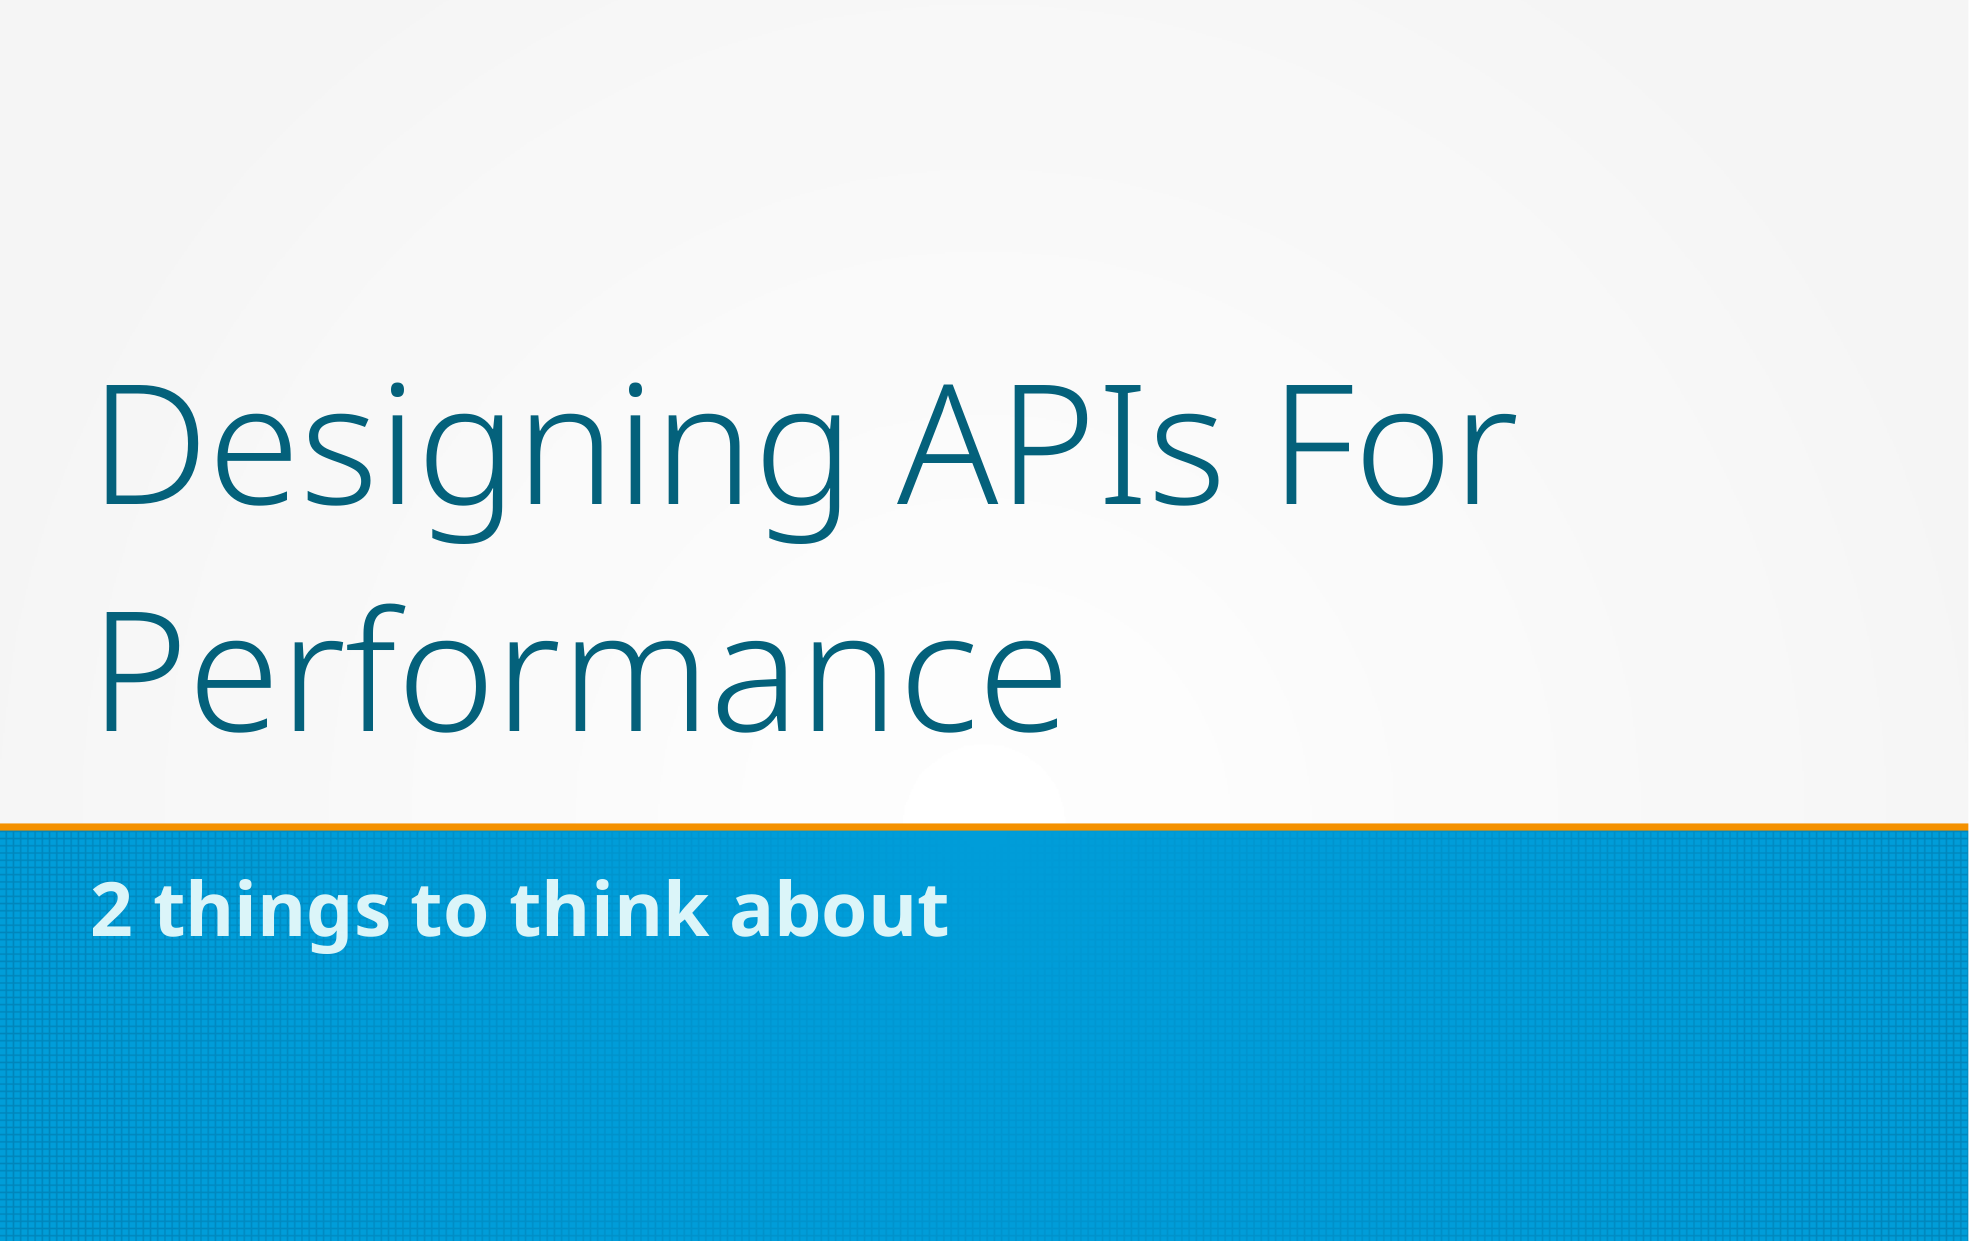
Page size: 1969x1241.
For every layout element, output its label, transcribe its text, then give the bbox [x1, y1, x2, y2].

title Designing APIs For Performance [90, 49, 1862, 781]
subtitle 2 things to think about [90, 855, 1861, 1111]
picture [0, 0, 1969, 830]
